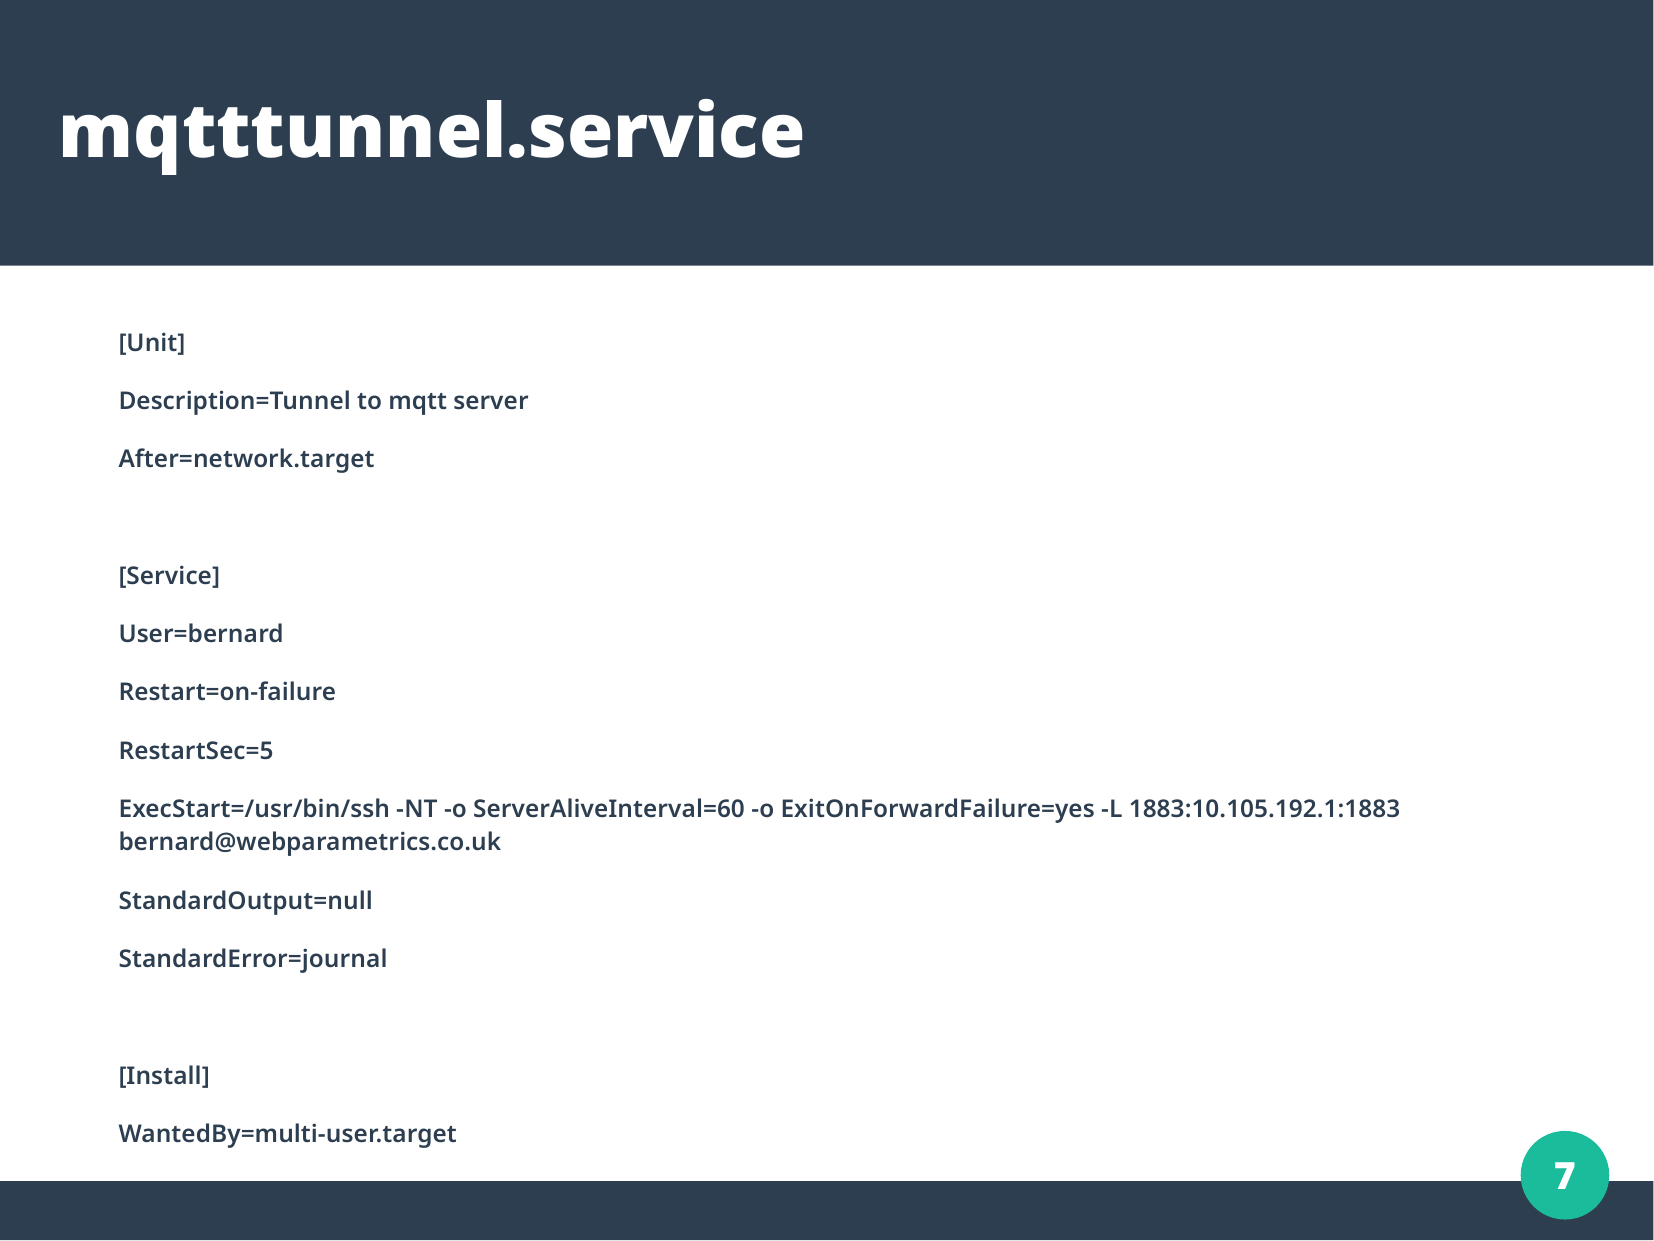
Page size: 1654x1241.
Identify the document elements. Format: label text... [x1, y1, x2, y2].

title mqtttunnel.service [59, 49, 1595, 207]
list [Unit] Description=Tunnel to mqtt server After=network.target [Service] User=bernard Restart=on-failure RestartSec=5 ExecStart=/usr/bin/ssh -NT -o ServerAliveInterval=60 -o ExitOnForwardFailure=yes -L 1883:10.105.192.1:1883 bernard@webparametrics.co.uk StandardOutput=null StandardError=journal [Install] WantedBy=multi-user.target [59, 324, 1595, 1152]
